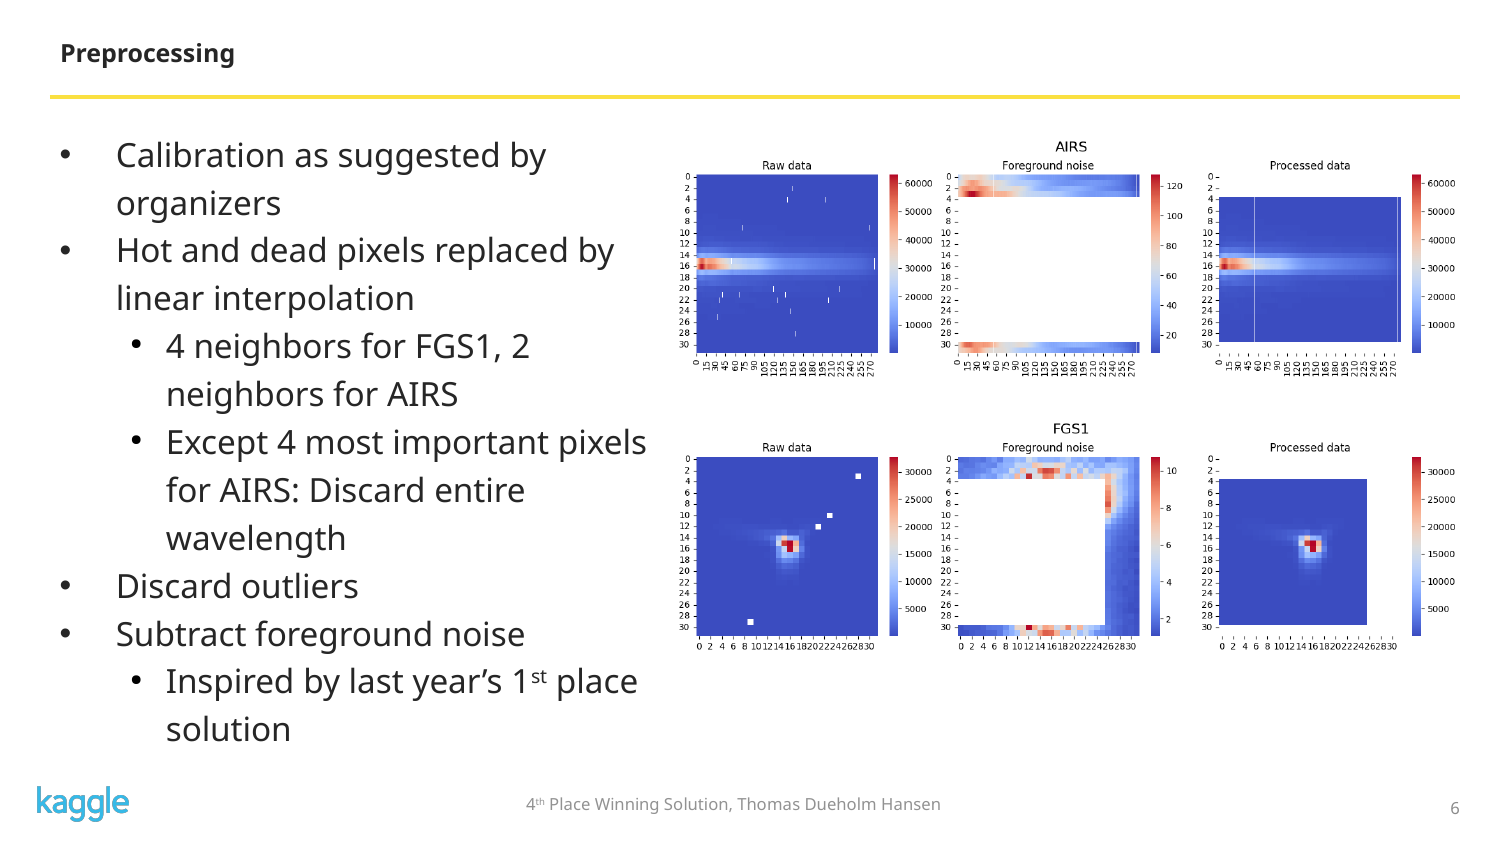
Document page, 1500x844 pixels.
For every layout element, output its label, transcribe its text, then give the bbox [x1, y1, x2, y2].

text_box Preprocessing [45, 30, 888, 116]
slide_number <number> [1137, 786, 1475, 832]
text_box Calibration as suggested by organizers Hot and dead pixels replaced by linear interpolation 4 neighbors for FGS1, 2 neighbors for AIRS Except 4 most important pixels for AIRS: Discard entire wavelength Discard outliers Subtract foreground noise Inspired by last year’s 1st place solution [44, 118, 664, 844]
picture [672, 136, 1470, 391]
picture [672, 418, 1470, 674]
picture [37, 786, 44, 822]
